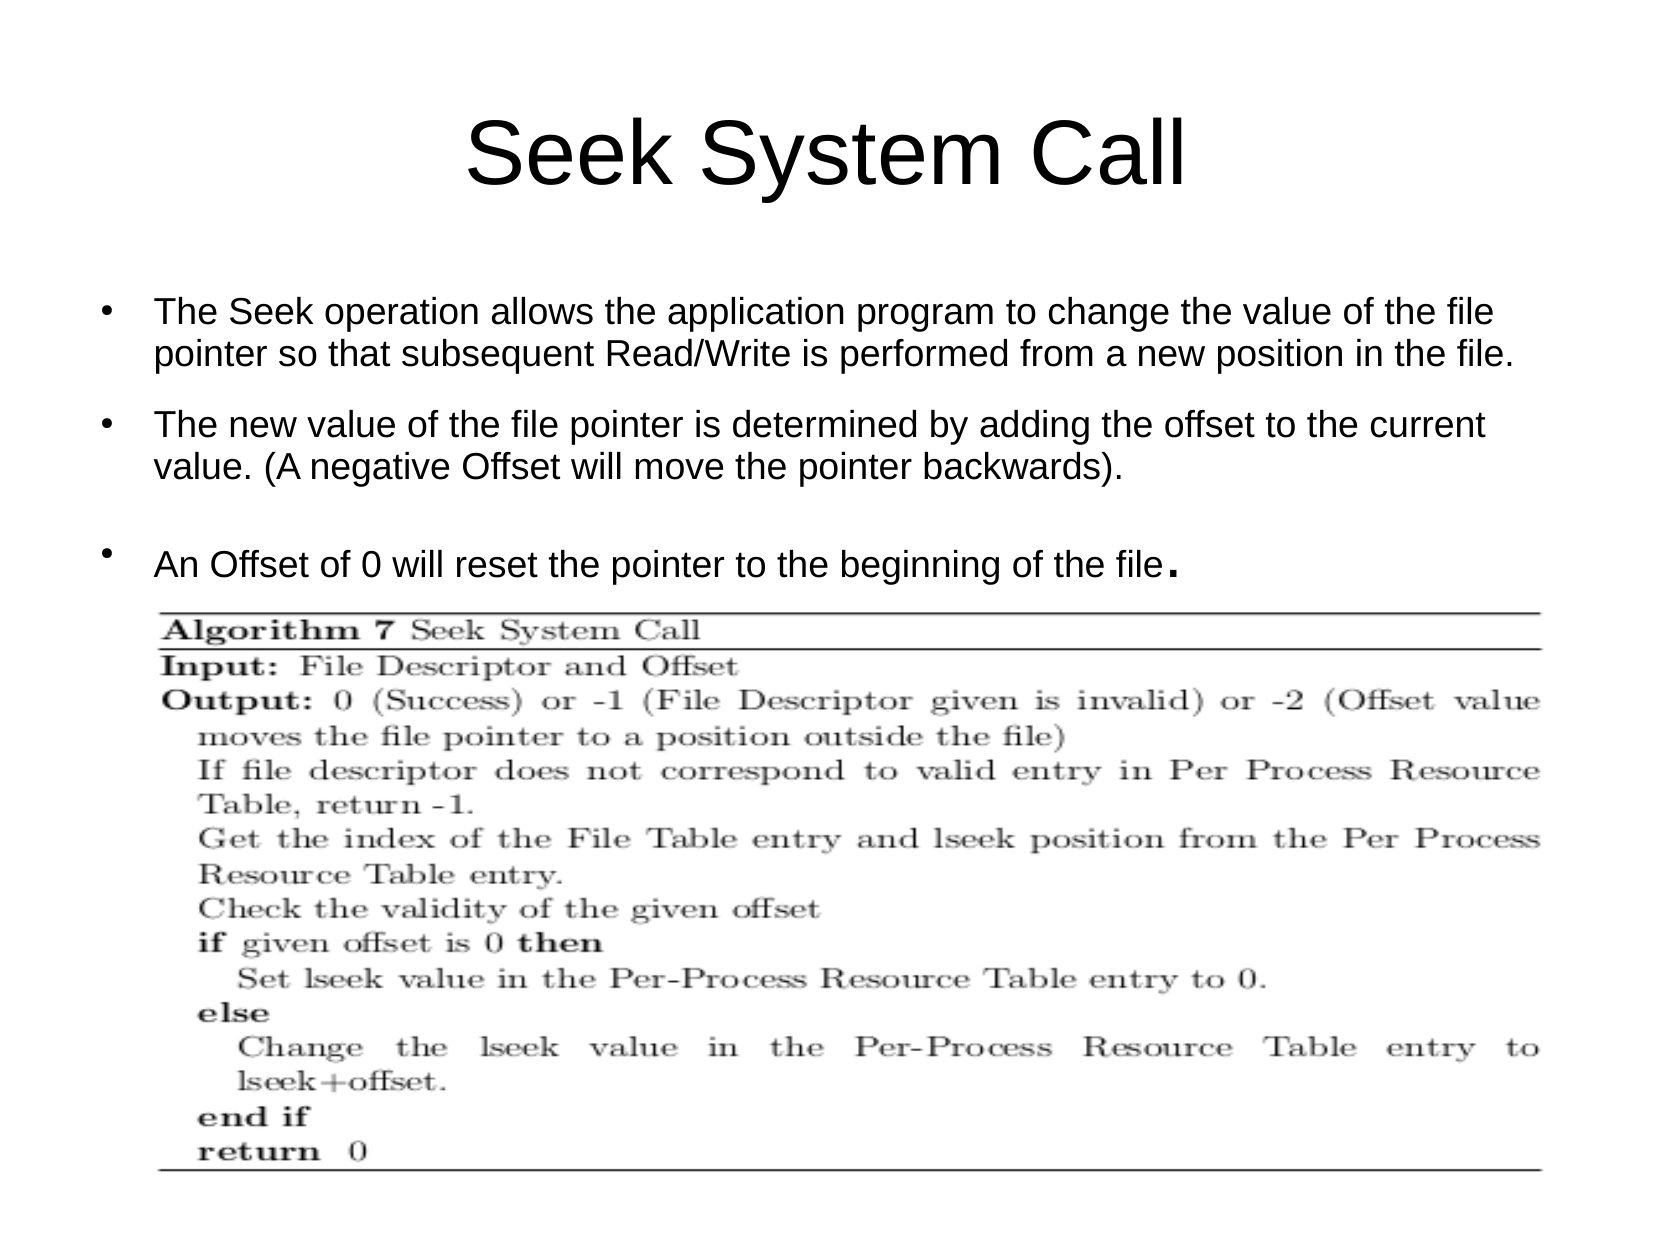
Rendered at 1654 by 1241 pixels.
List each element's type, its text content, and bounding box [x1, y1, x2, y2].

picture [141, 602, 1583, 1193]
title Seek System Call [82, 49, 1571, 257]
list The Seek operation allows the application program to change the value of the file pointer so that subsequent Read/Write is performed from a new position in the file. The new value of the file pointer is determined by adding the offset to the current value. (A negative Offset will move the pointer backwards). An Offset of 0 will reset the pointer to the beginning of the file. [82, 290, 1571, 1010]
